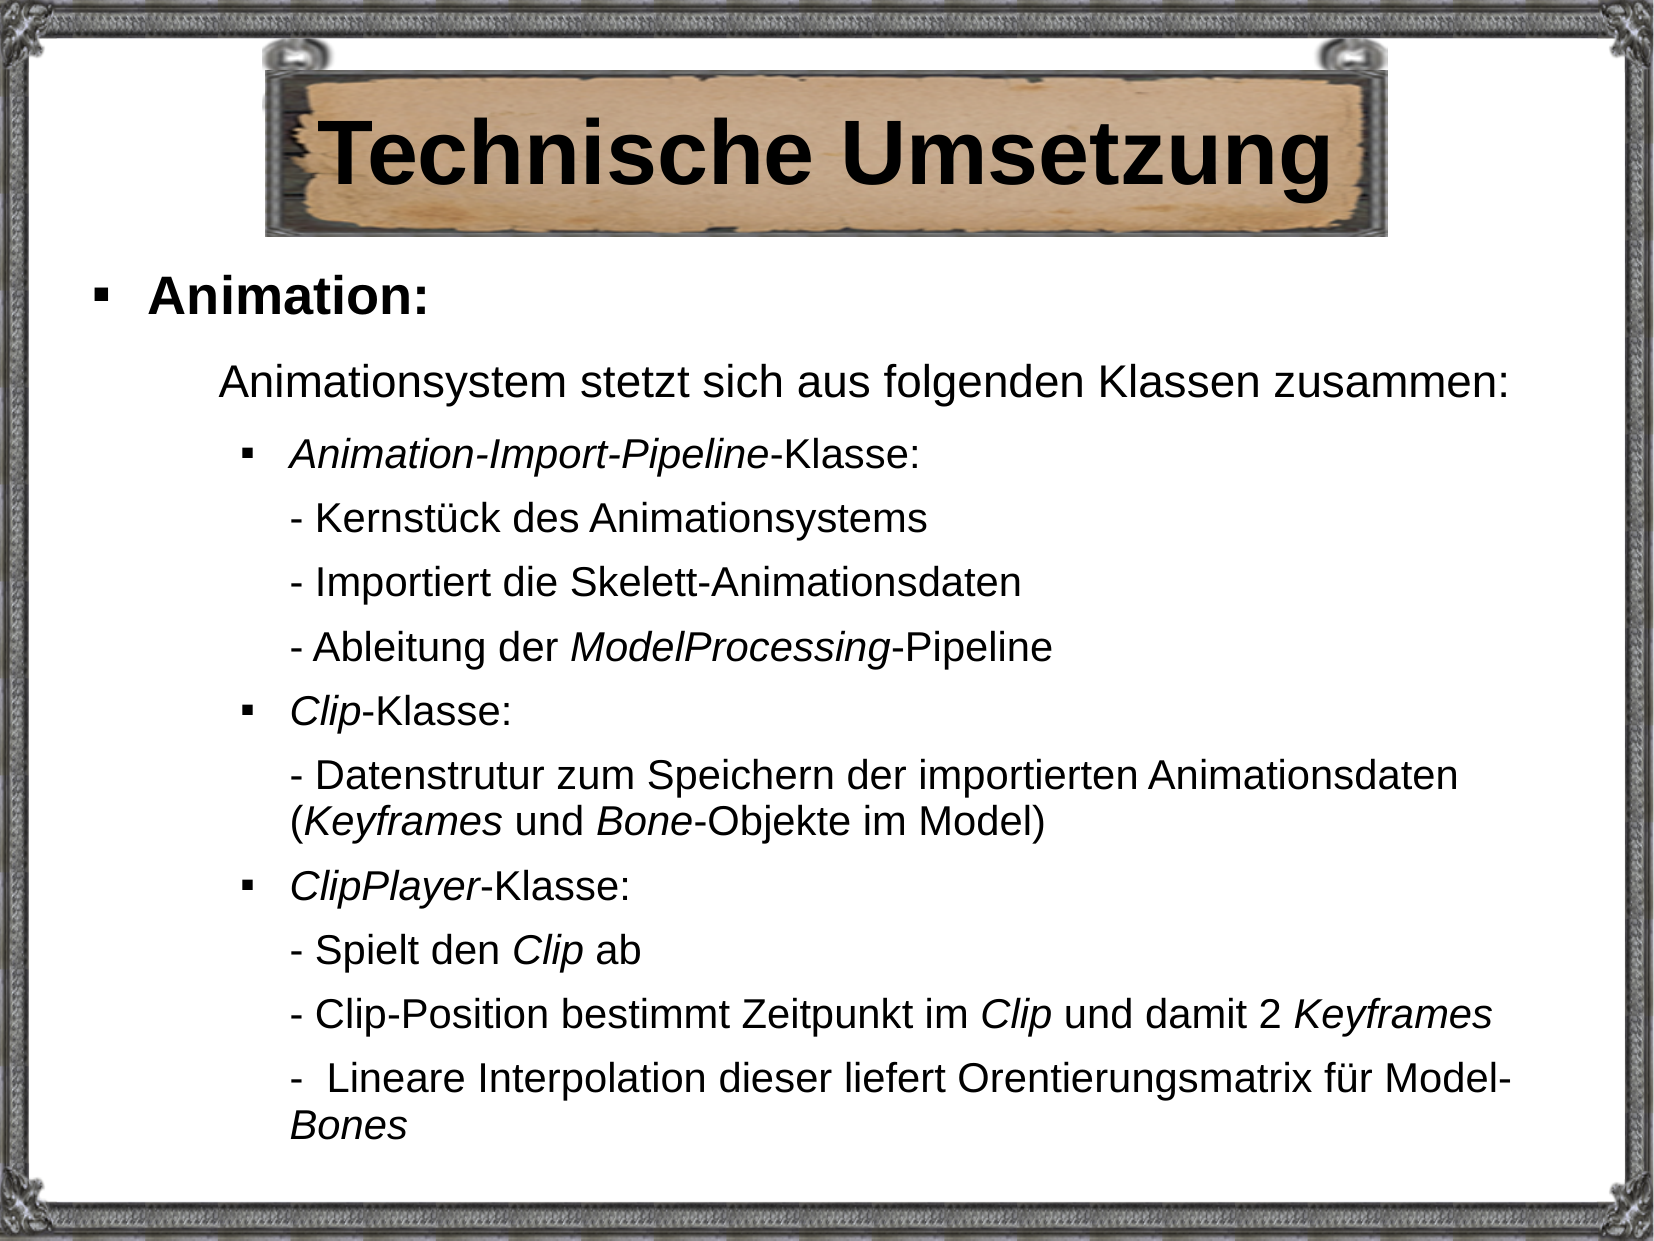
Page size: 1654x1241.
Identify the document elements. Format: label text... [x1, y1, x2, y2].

list Animation: Animationsystem stetzt sich aus folgenden Klassen zusammen: Animation-Import-Pipeline-Klasse: - Kernstück des Animationsystems - Importiert die Skelett-Animationsdaten - Ableitung der ModelProcessing-Pipeline Clip-Klasse: - Datenstrutur zum Speichern der importierten Animationsdaten (Keyframes und Bone-Objekte im Model) ClipPlayer-Klasse: - Spielt den Clip ab - Clip-Position bestimmt Zeitpunkt im Clip und damit 2 Keyframes - Lineare Interpolation dieser liefert Orentierungsmatrix für Model-Bones [76, 265, 1625, 1241]
picture [0, 0, 1654, 1241]
